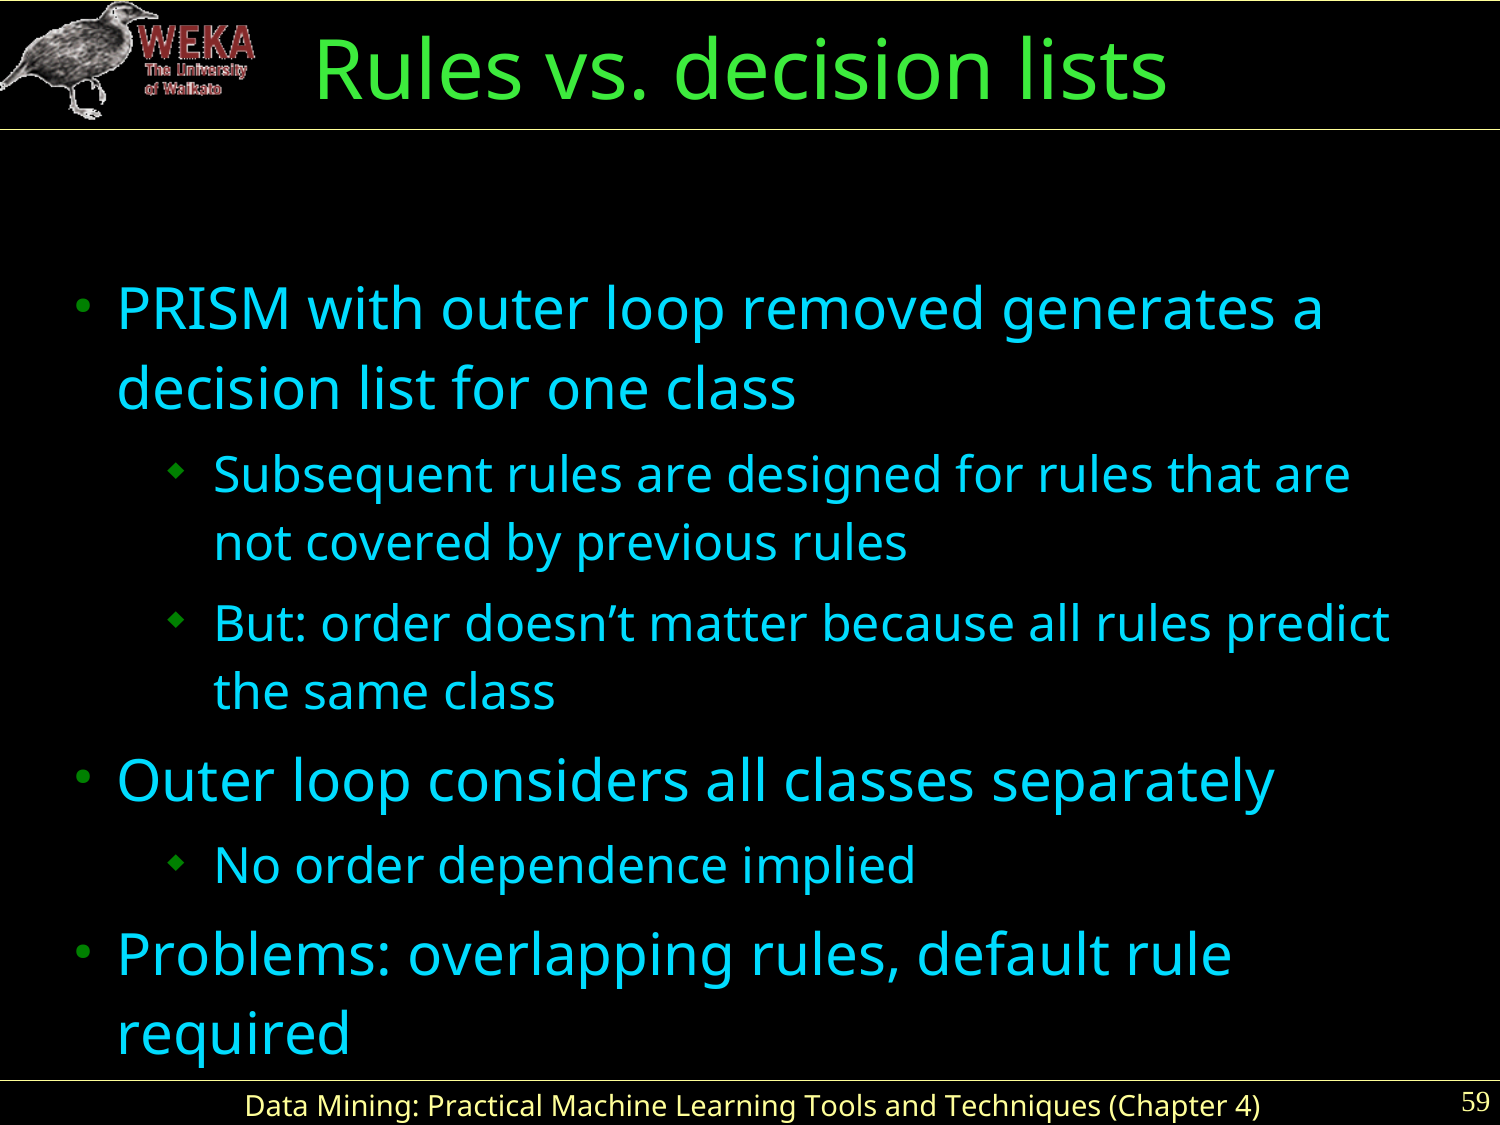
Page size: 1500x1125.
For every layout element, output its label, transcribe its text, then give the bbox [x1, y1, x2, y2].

picture [0, 1, 266, 129]
title Rules vs. decision lists [297, 0, 1500, 148]
text_box PRISM with outer loop removed generates a decision list for one class Subsequent rules are designed for rules that are not covered by previous rules But: order doesn’t matter because all rules predict the same class Outer loop considers all classes separately No order dependence implied Problems: overlapping rules, default rule required [59, 260, 1447, 991]
